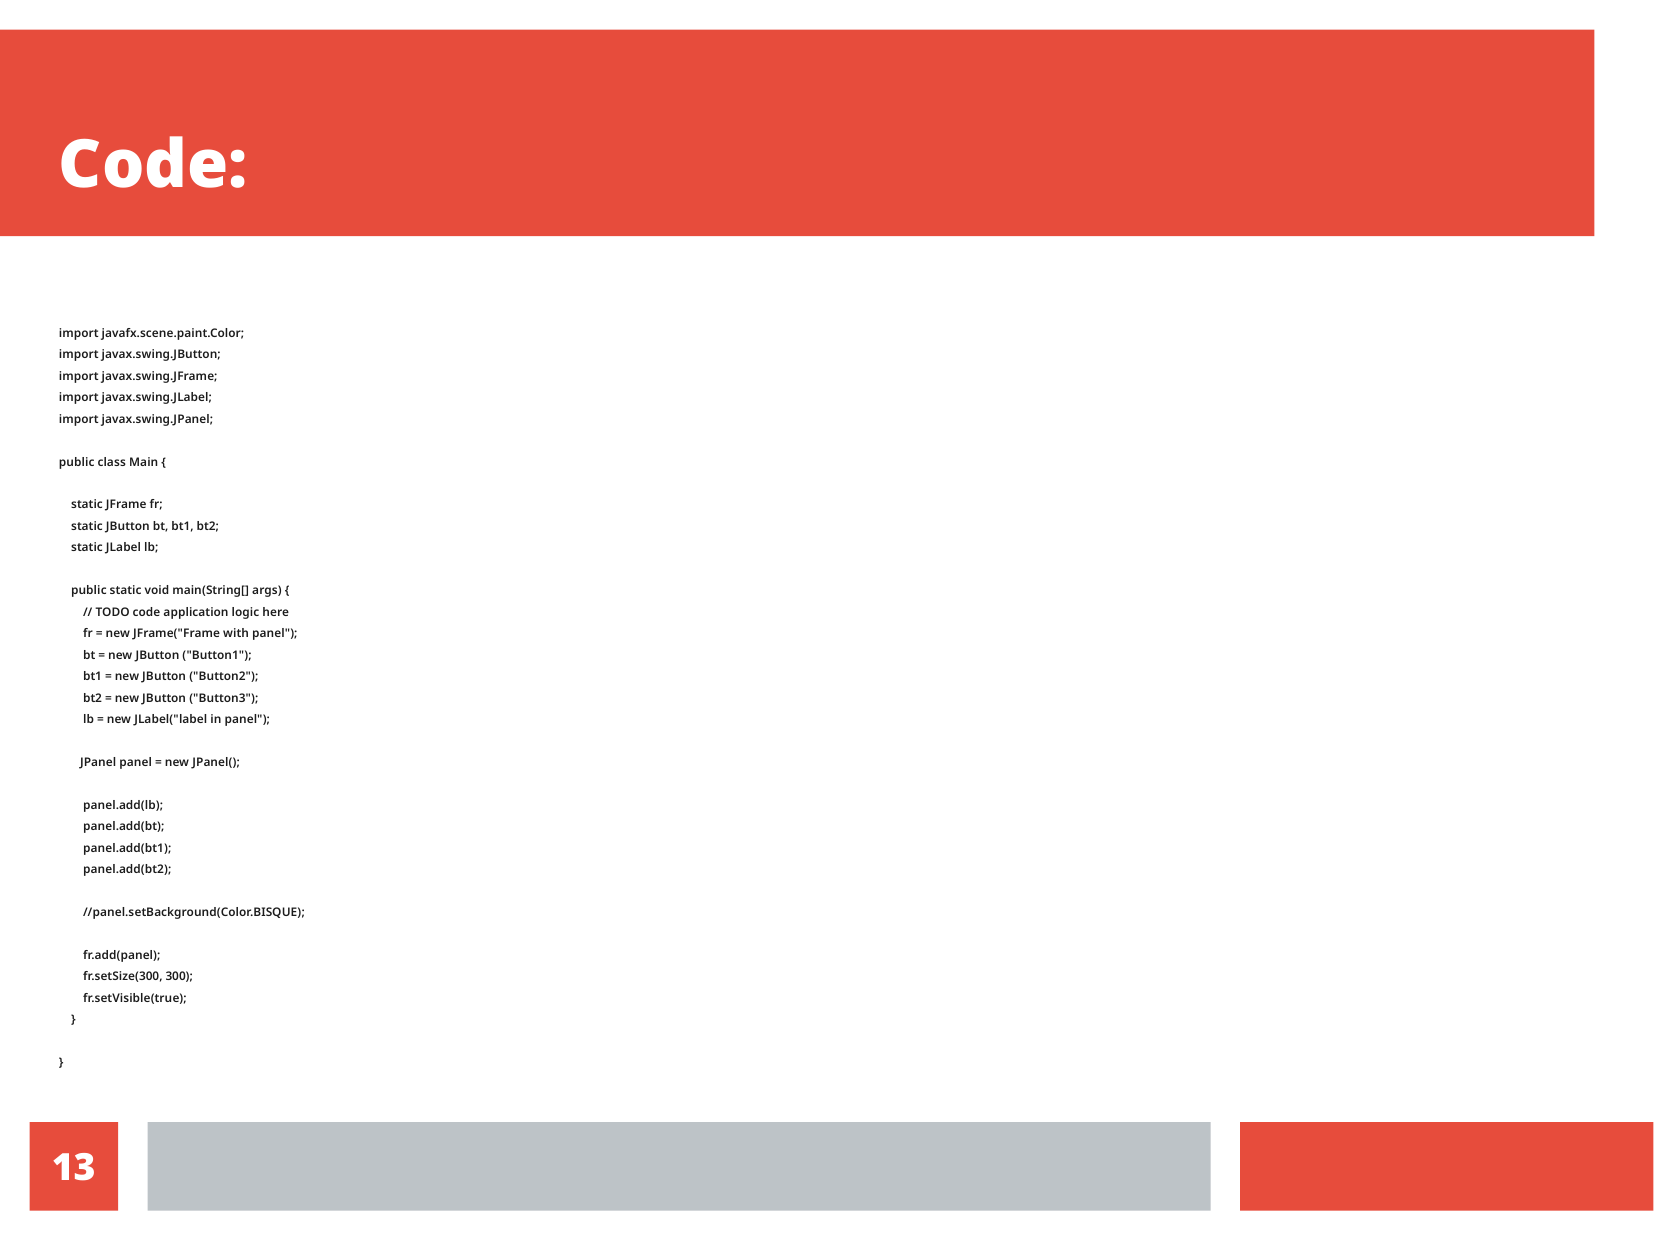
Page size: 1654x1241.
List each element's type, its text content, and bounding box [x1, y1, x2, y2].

list import javafx.scene.paint.Color; import javax.swing.JButton; import javax.swing.JFrame; import javax.swing.JLabel; import javax.swing.JPanel; public class Main { static JFrame fr; static JButton bt, bt1, bt2; static JLabel lb; public static void main(String[] args) { // TODO code application logic here fr = new JFrame("Frame with panel"); bt = new JButton ("Button1"); bt1 = new JButton ("Button2"); bt2 = new JButton ("Button3"); lb = new JLabel("label in panel"); JPanel panel = new JPanel(); panel.add(lb); panel.add(bt); panel.add(bt1); panel.add(bt2); //panel.setBackground(Color.BISQUE); fr.add(panel); fr.setSize(300, 300); fr.setVisible(true); } } [59, 324, 1565, 1093]
title Code: [59, 59, 1595, 207]
